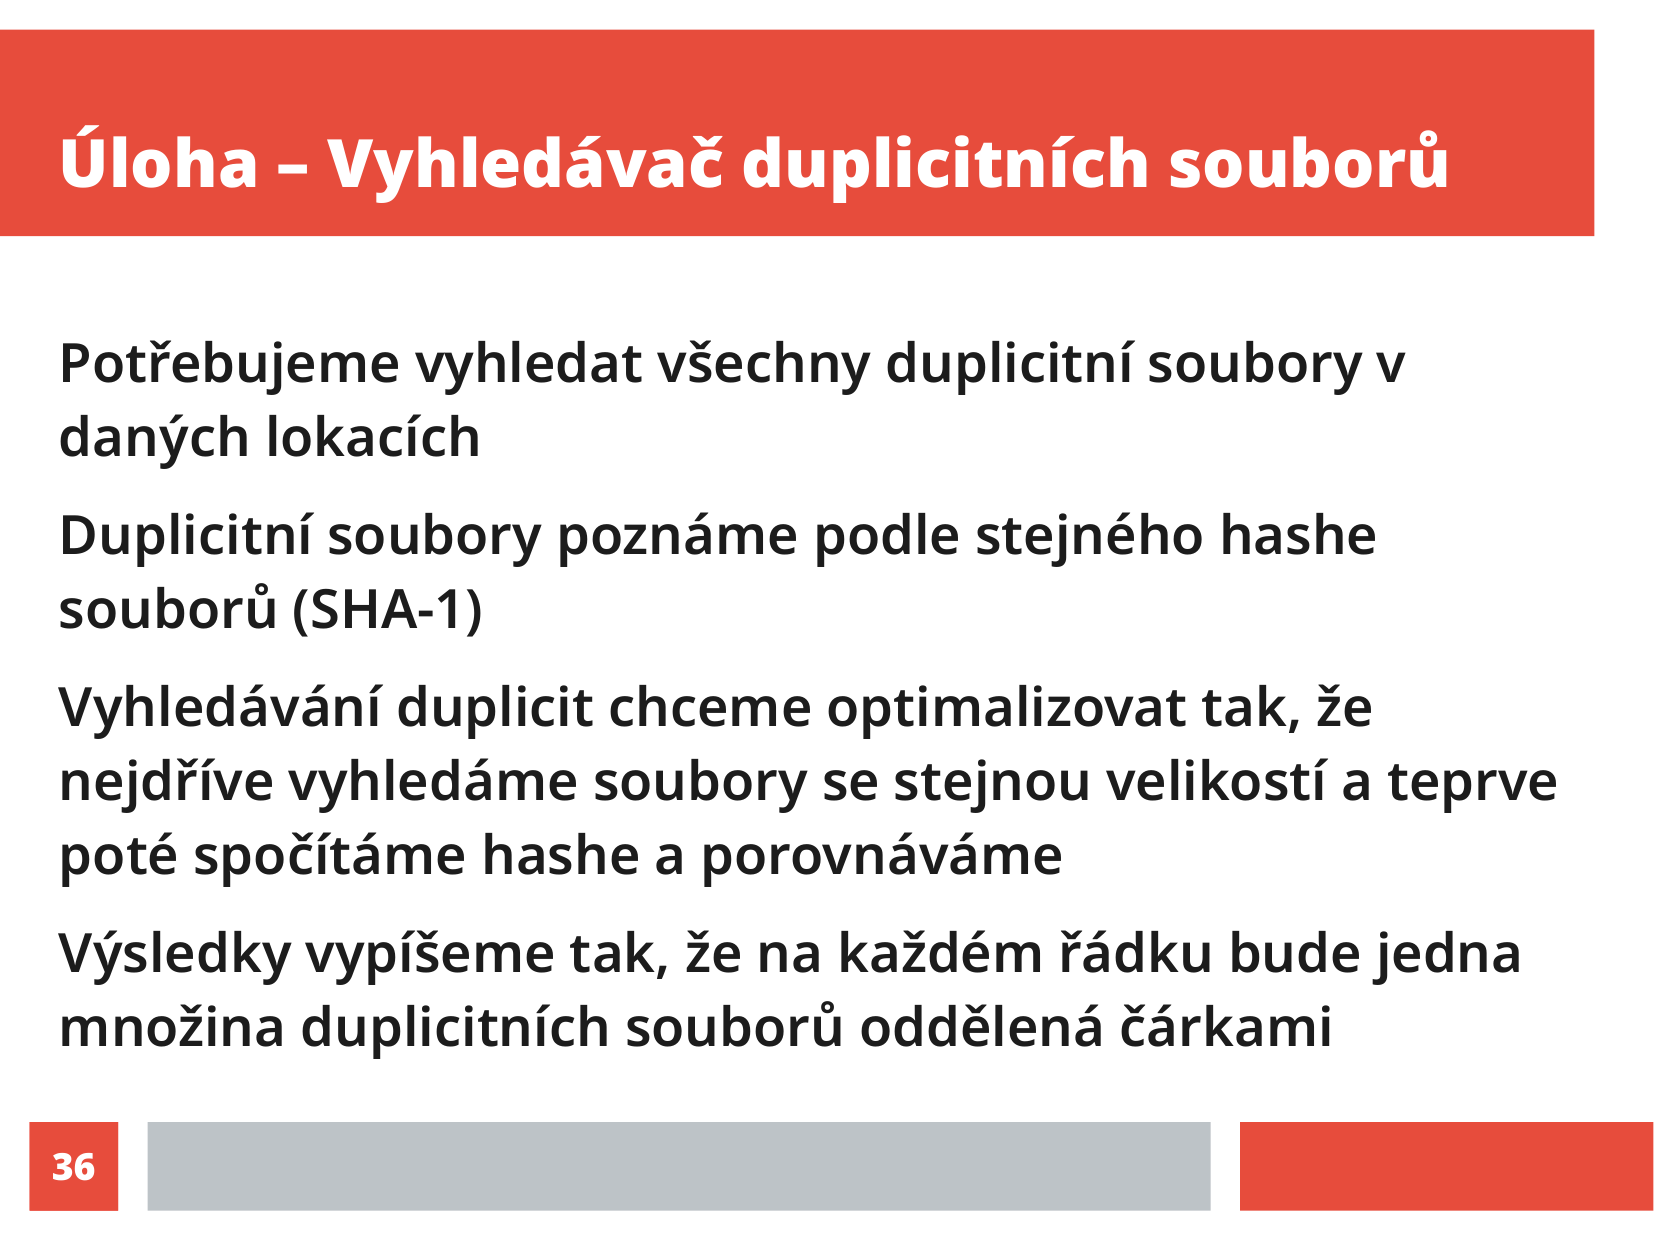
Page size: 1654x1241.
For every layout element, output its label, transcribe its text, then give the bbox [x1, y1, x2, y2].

list Potřebujeme vyhledat všechny duplicitní soubory v daných lokacích Duplicitní soubory poznáme podle stejného hashe souborů (SHA-1) Vyhledávání duplicit chceme optimalizovat tak, že nejdříve vyhledáme soubory se stejnou velikostí a teprve poté spočítáme hashe a porovnáváme Výsledky vypíšeme tak, že na každém řádku bude jedna množina duplicitních souborů oddělená čárkami [59, 324, 1565, 1093]
title Úloha – Vyhledávač duplicitních souborů [59, 59, 1595, 207]
